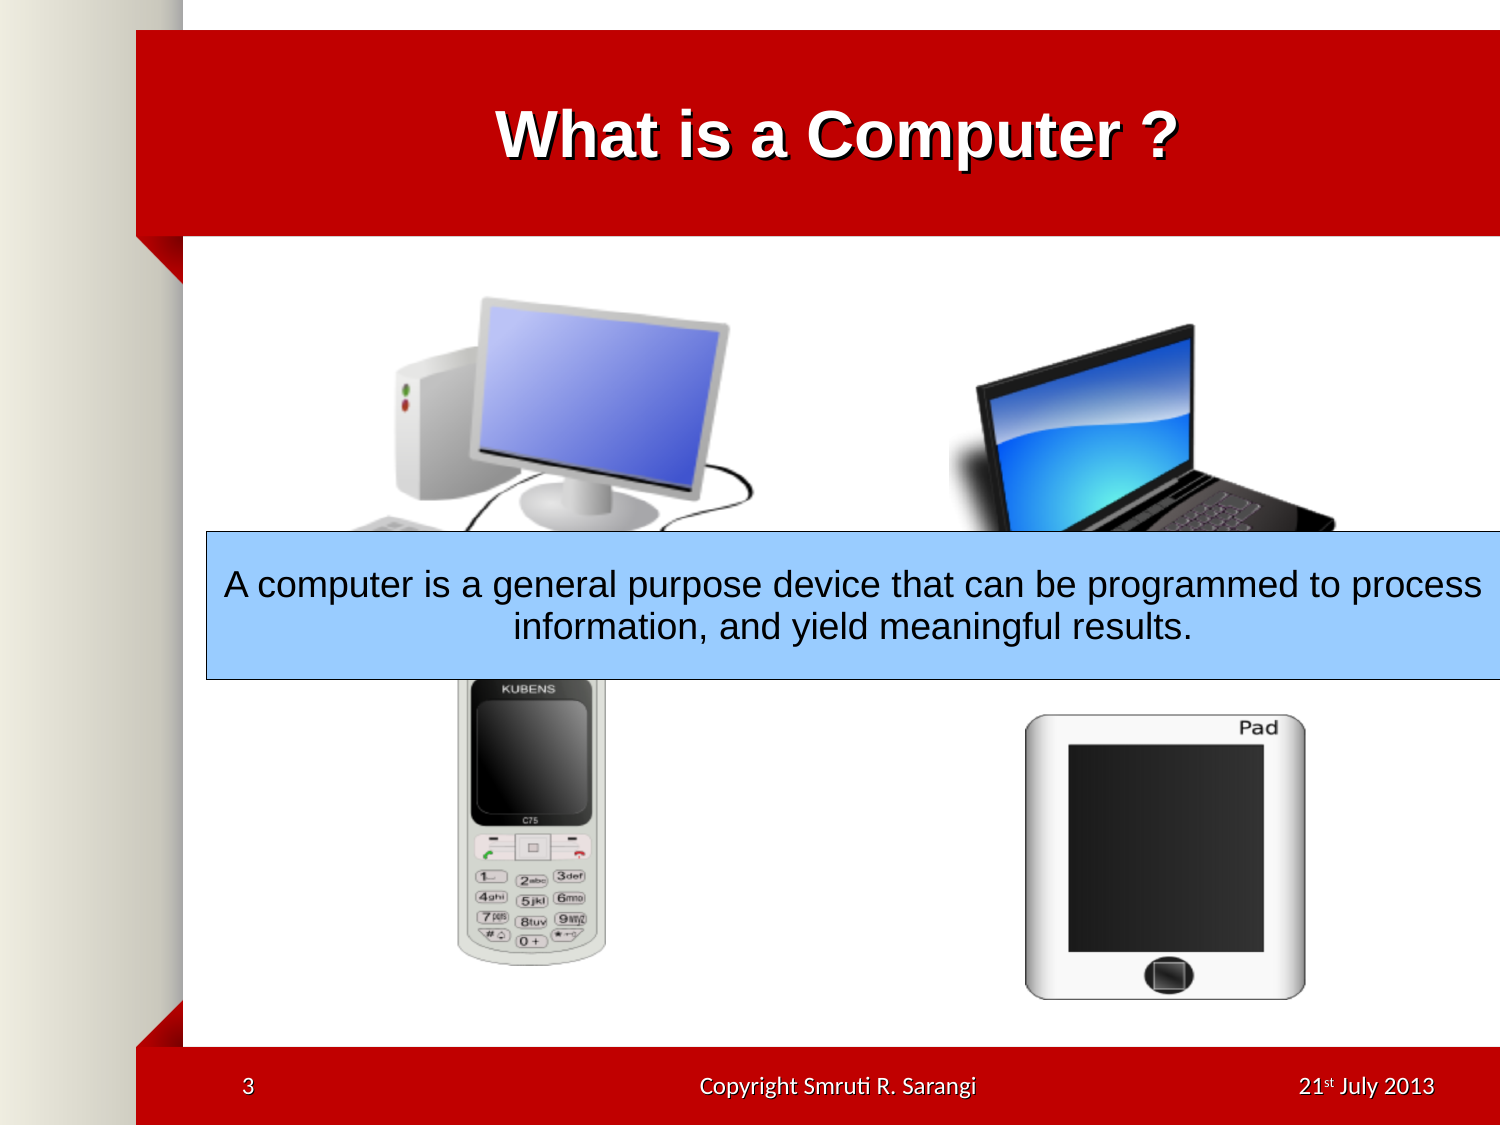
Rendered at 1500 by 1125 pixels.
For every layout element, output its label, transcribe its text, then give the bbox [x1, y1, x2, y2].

picture [0, 0, 1500, 1125]
title What is a Computer ? [230, 57, 1447, 211]
text_box A computer is a general purpose device that can be programmed to process information, and yield meaningful results. [206, 531, 1500, 680]
